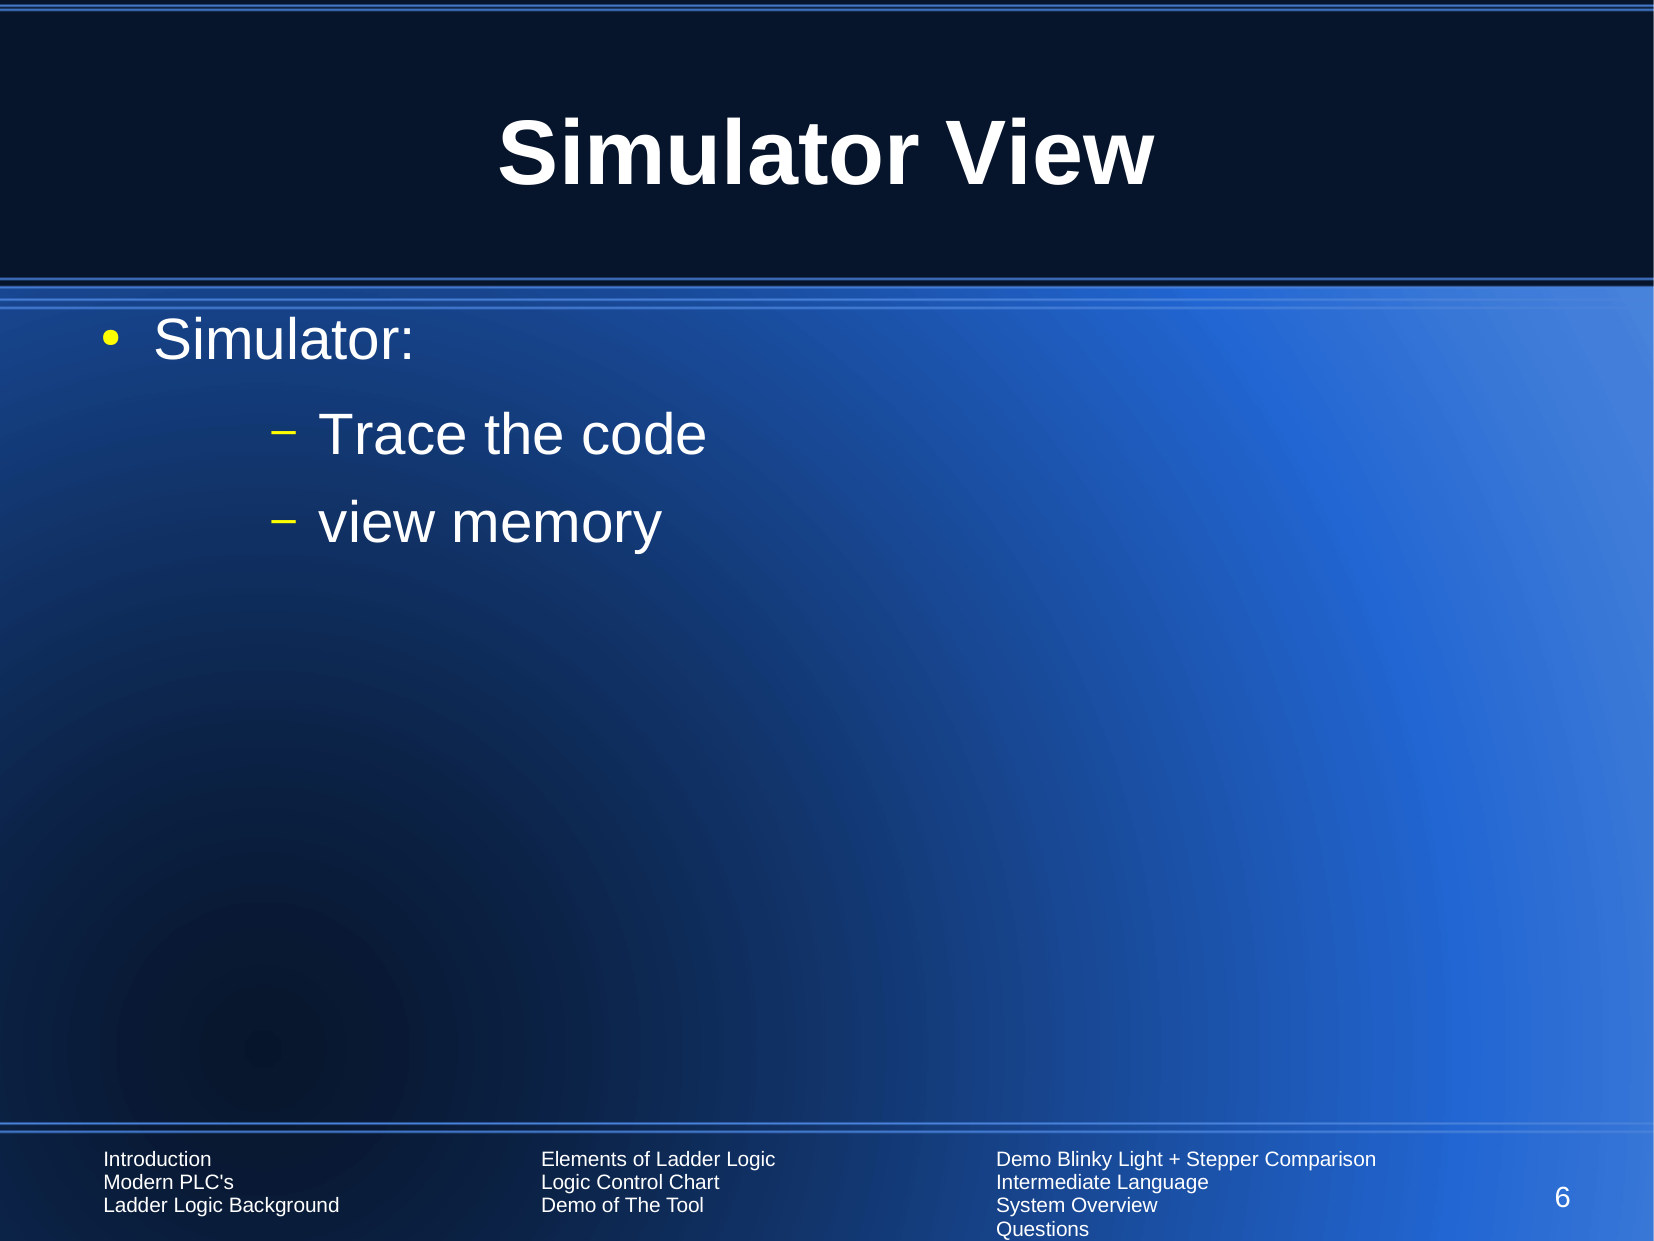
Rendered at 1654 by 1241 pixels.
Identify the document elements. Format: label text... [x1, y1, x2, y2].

title Simulator View [82, 56, 1571, 250]
list Simulator: Trace the code view memory [82, 307, 1571, 1111]
picture [0, 0, 1654, 1241]
